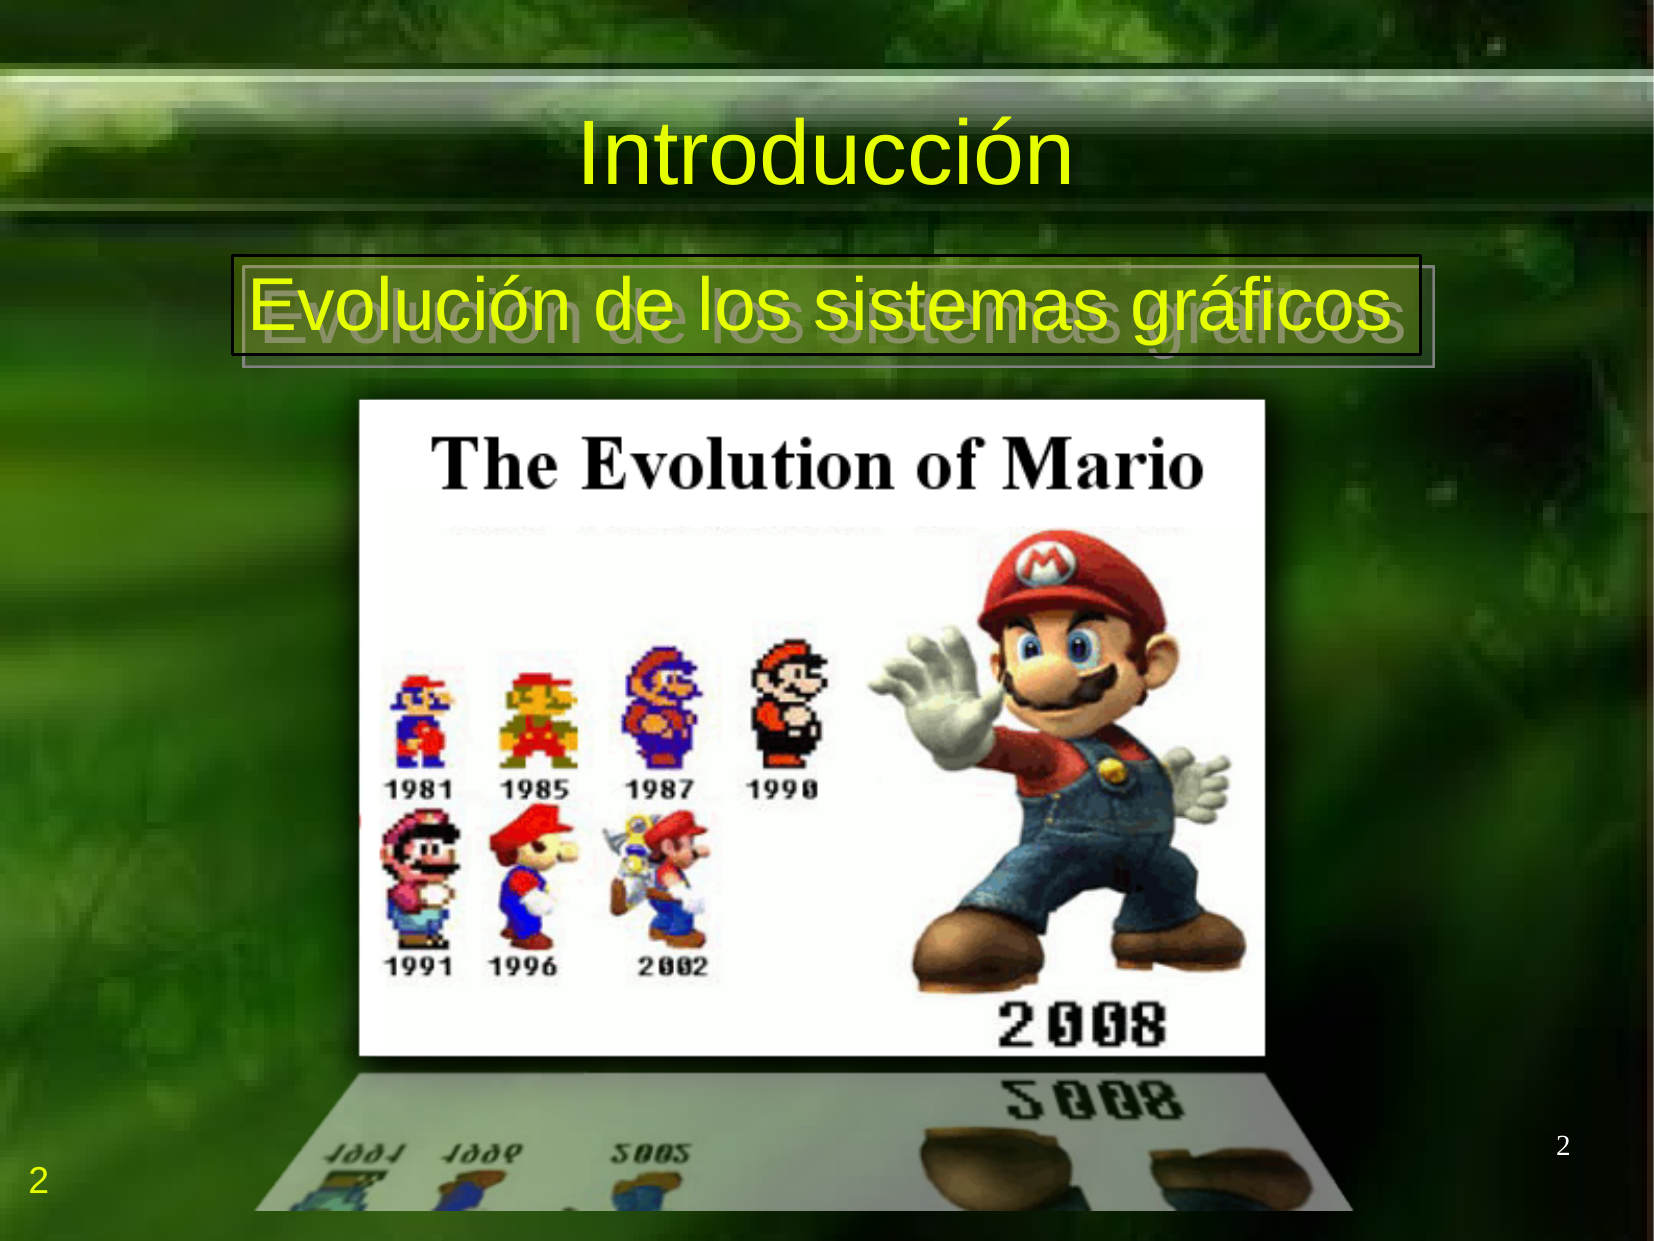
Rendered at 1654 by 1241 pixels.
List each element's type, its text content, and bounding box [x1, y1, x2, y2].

picture [0, 0, 1654, 1241]
text_box <número> [13, 1151, 214, 1222]
text_box Evolución de los sistemas gráficos [232, 255, 1421, 355]
title Introducción [82, 56, 1571, 250]
